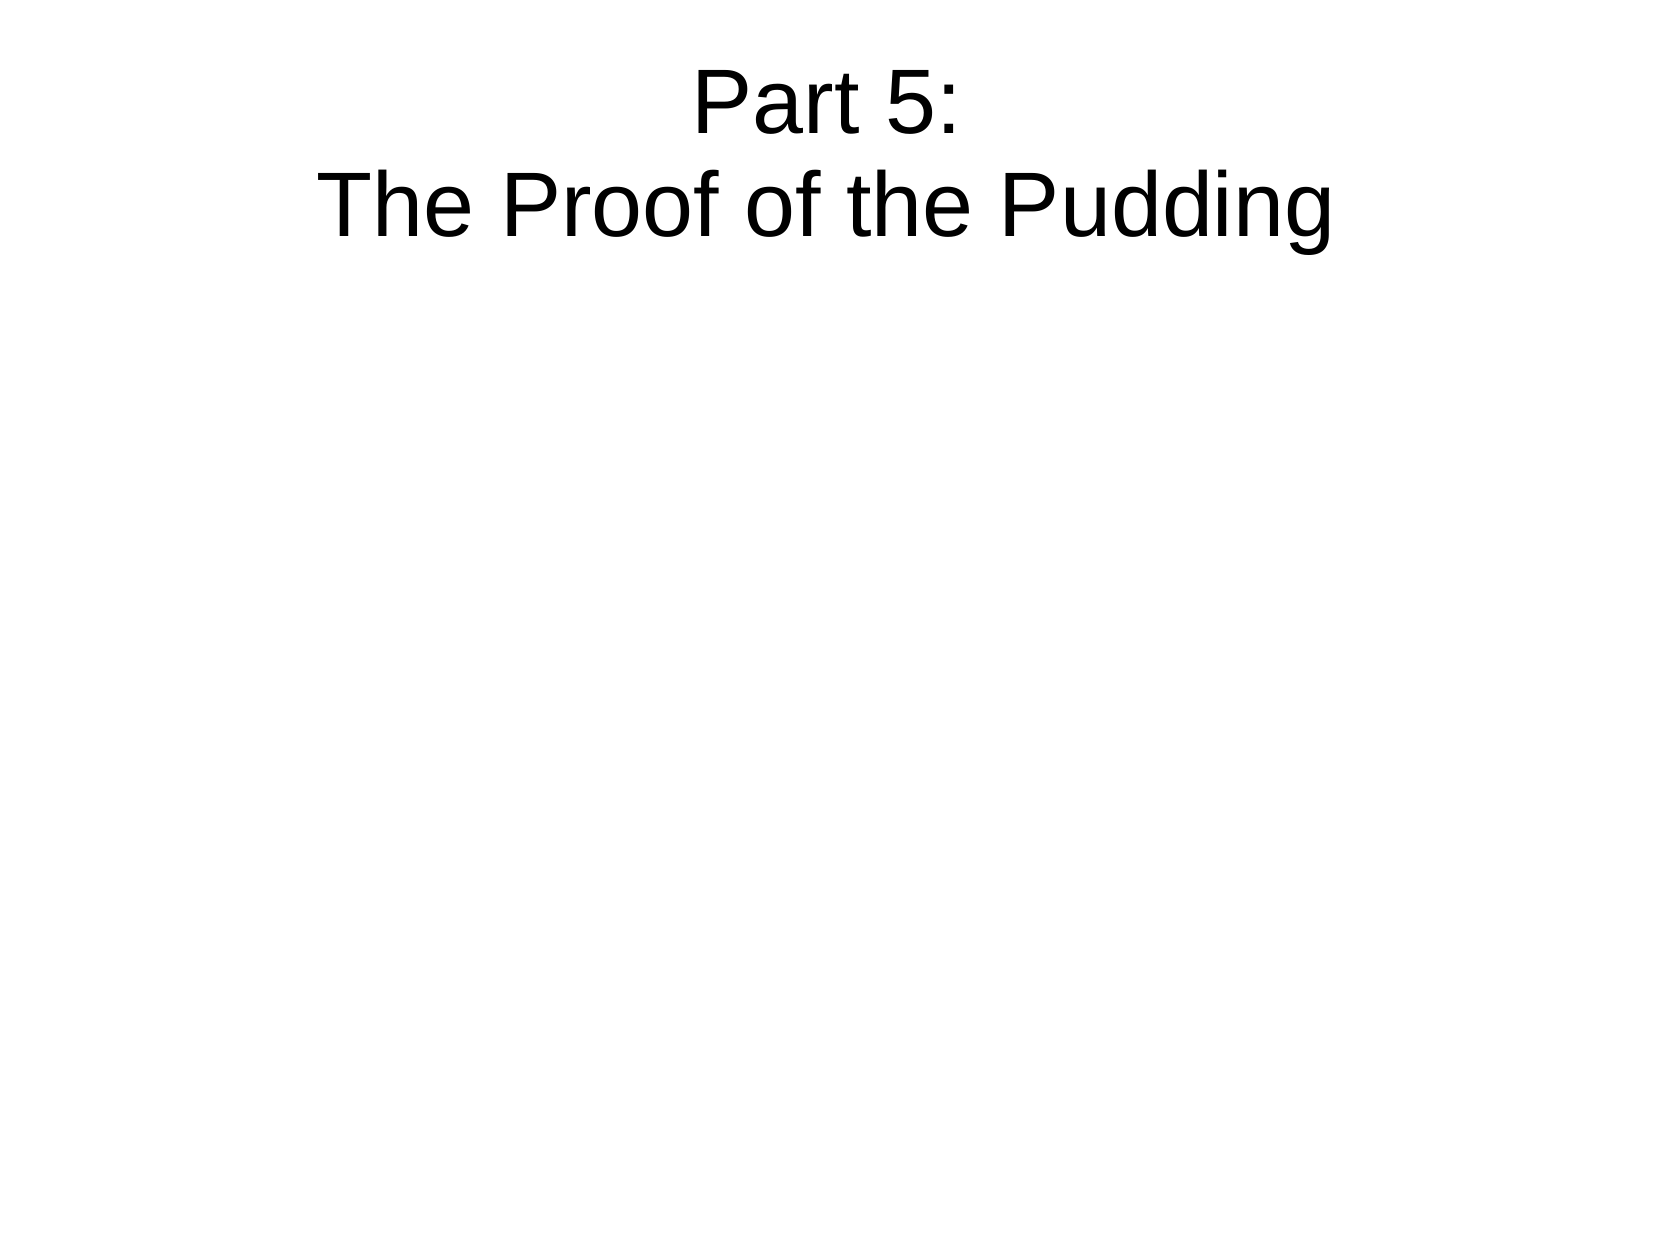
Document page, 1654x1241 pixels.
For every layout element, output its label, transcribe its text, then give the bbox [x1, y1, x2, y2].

title Part 5: The Proof of the Pudding [82, 45, 1571, 261]
